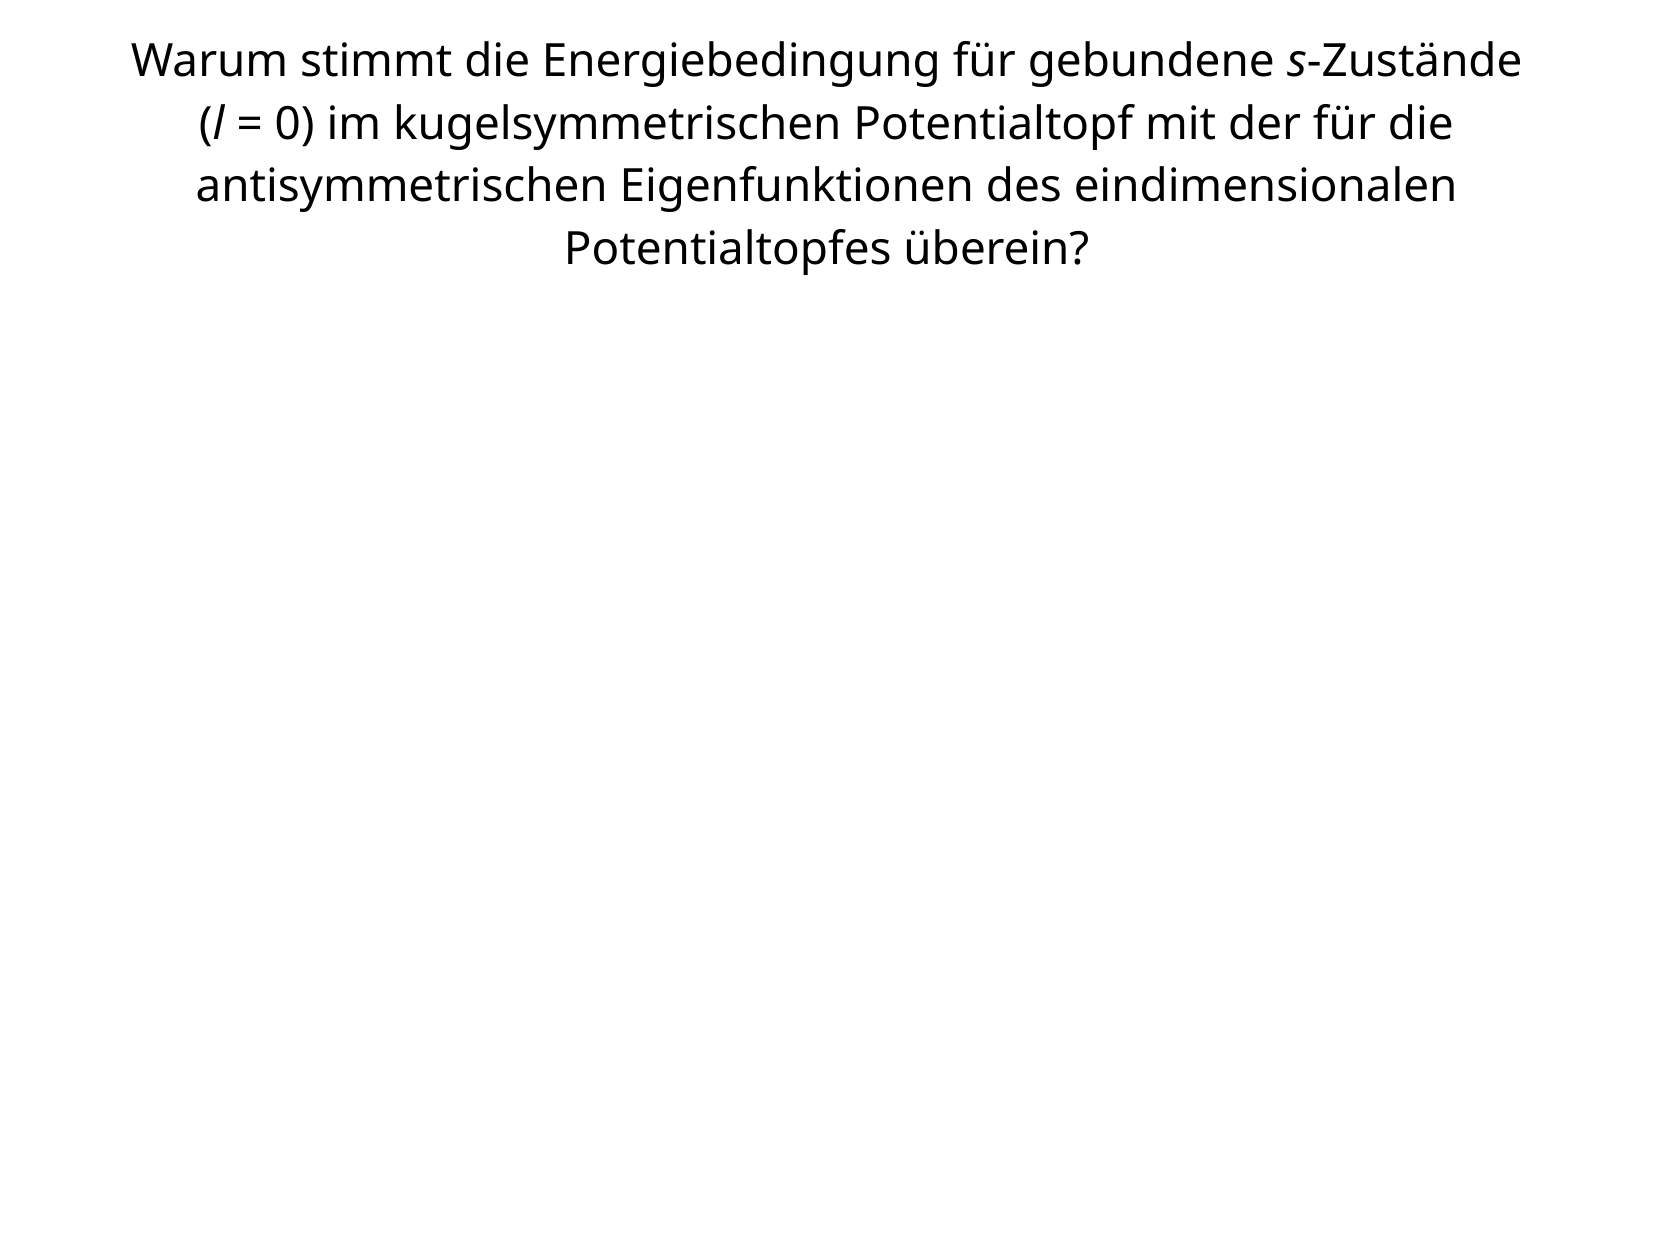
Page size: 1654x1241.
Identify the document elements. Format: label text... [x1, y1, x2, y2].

title Warum stimmt die Energiebedingung für gebundene s-Zustände (l = 0) im kugelsymmetrischen Potentialtopf mit der für die antisymmetrischen Eigenfunktionen des eindimensionalen Potentialtopfes überein? [82, 49, 1571, 257]
